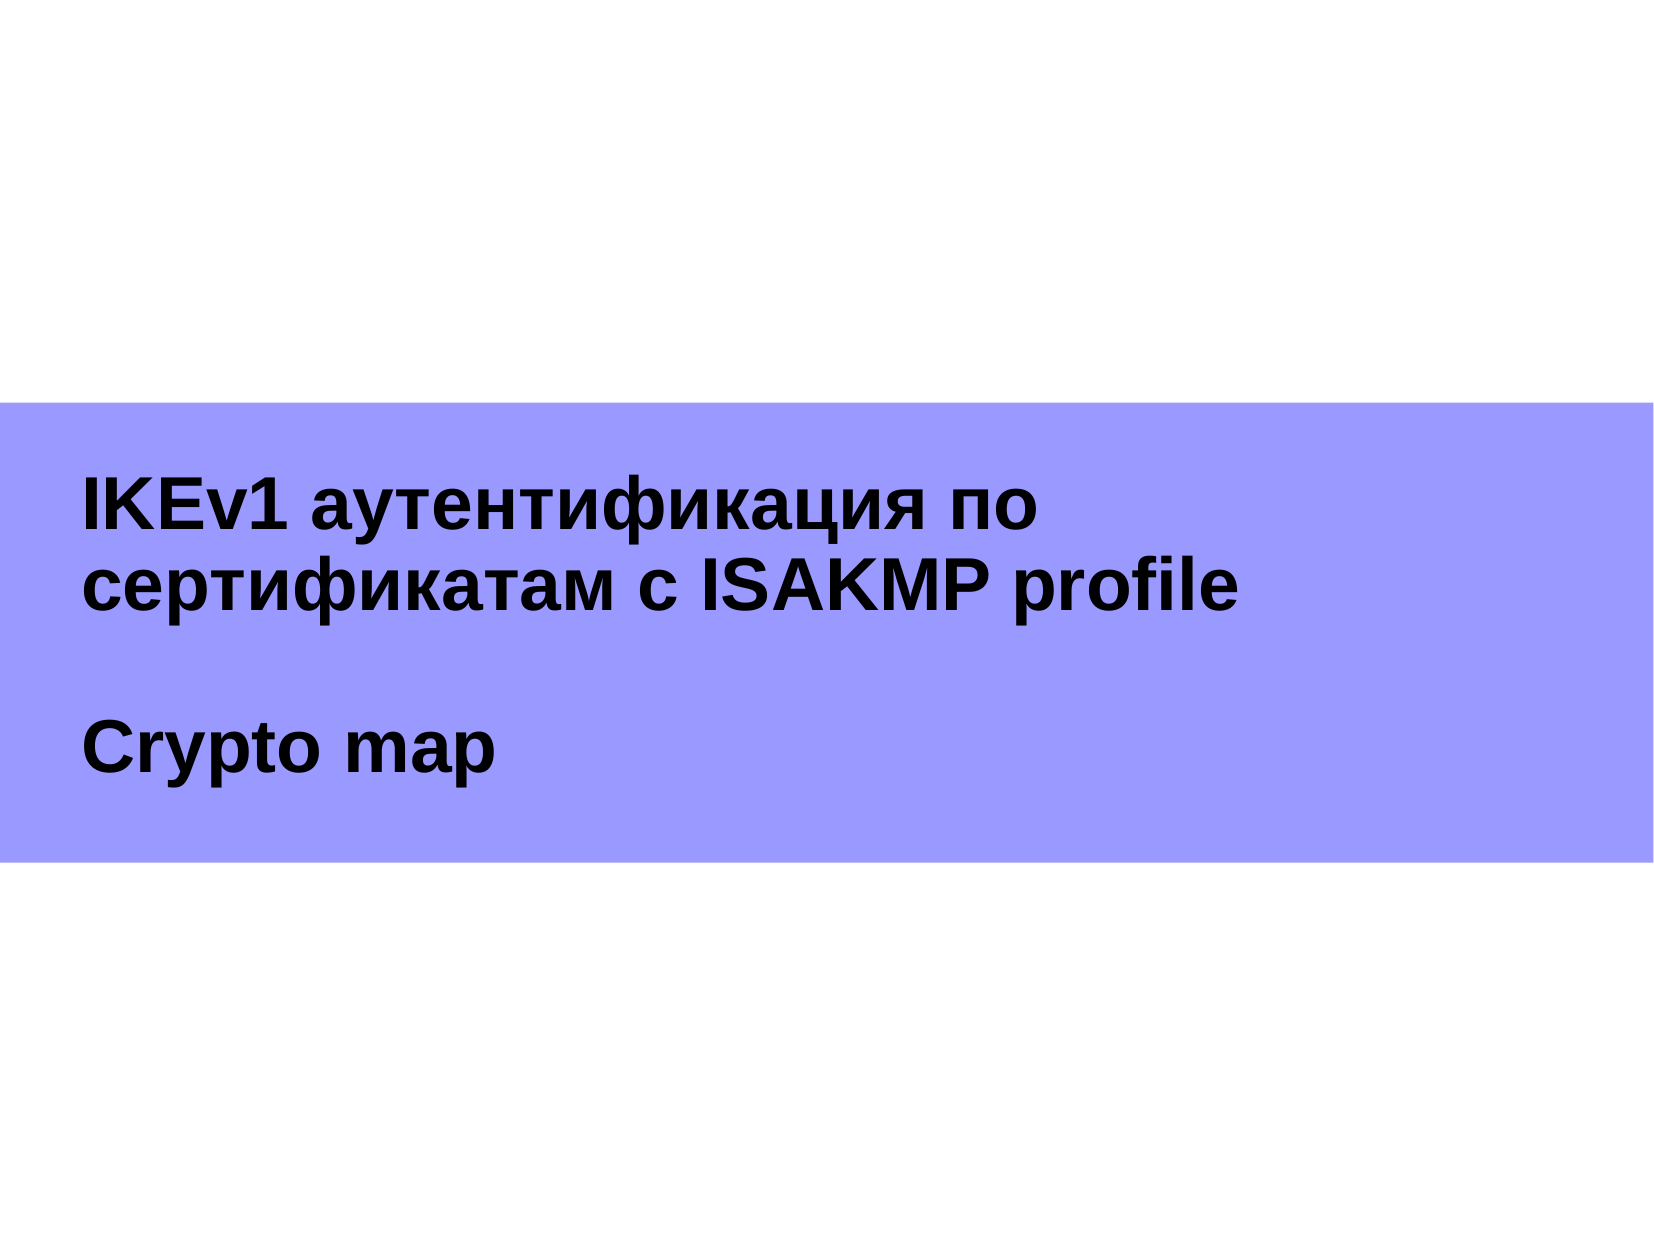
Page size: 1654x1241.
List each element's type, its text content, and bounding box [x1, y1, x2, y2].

text_box IKEv1 аутентификация по сертификатам с ISAKMP profile Crypto map [67, 457, 1530, 833]
